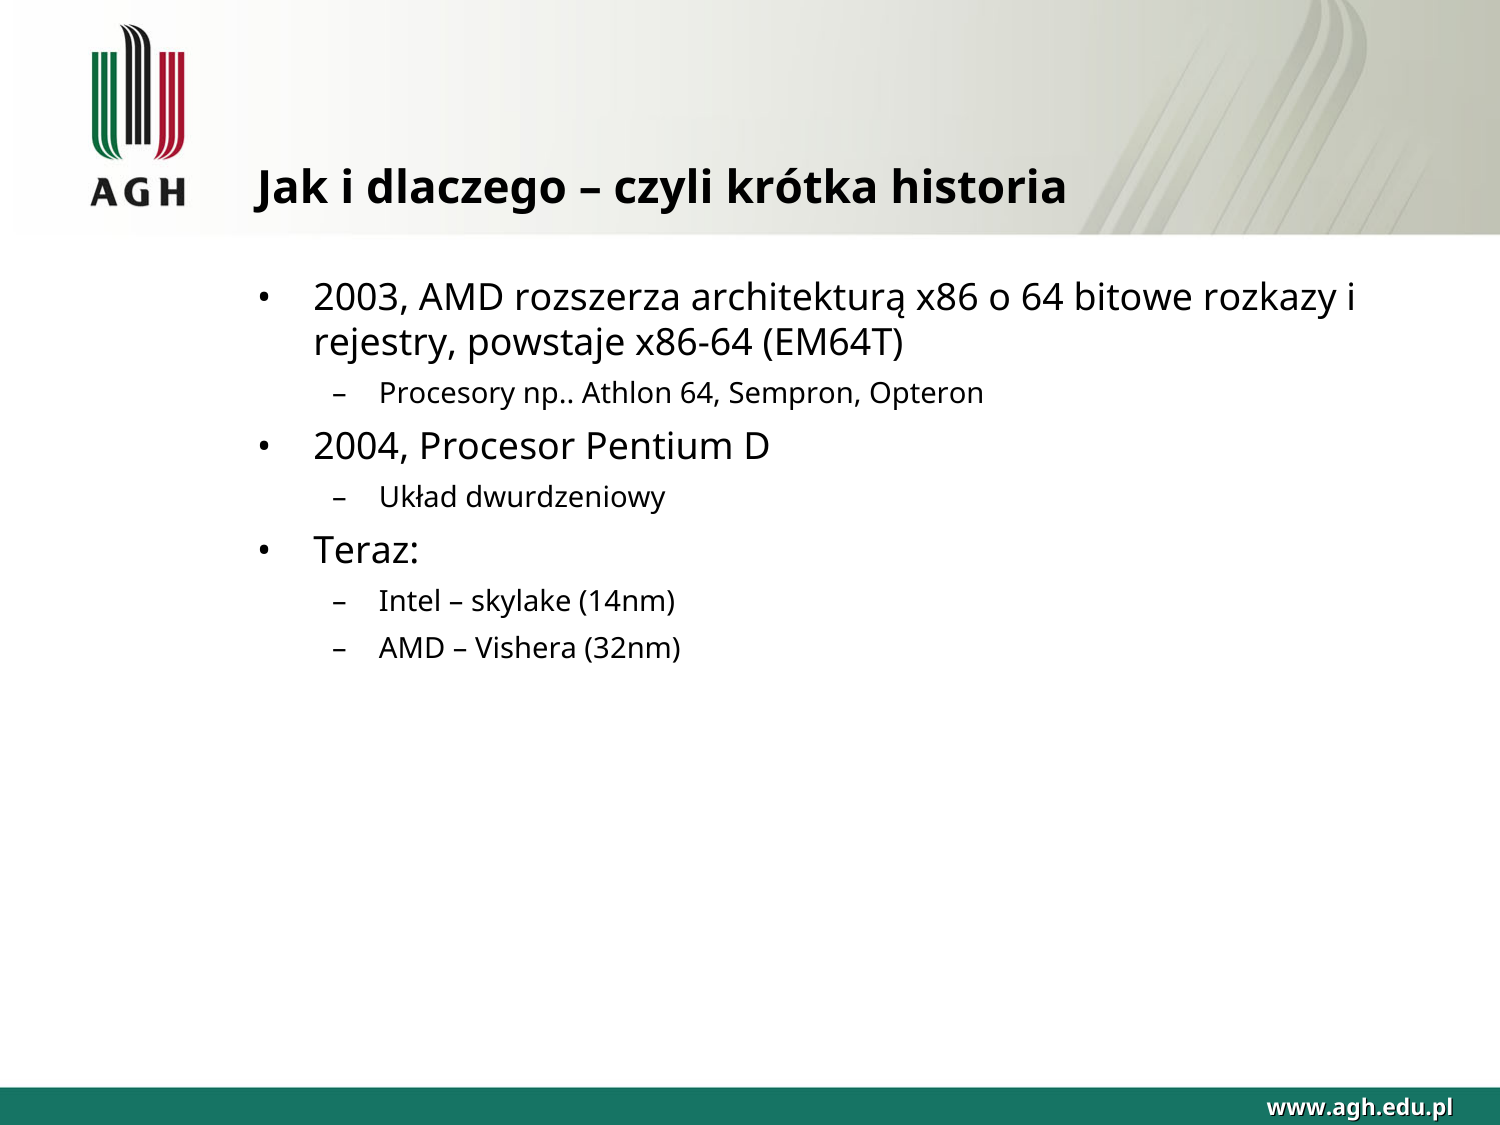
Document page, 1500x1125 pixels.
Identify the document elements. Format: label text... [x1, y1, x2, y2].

text_box www.agh.edu.pl [1251, 1084, 1500, 1125]
picture [0, 0, 1500, 1125]
title Jak i dlaczego – czyli krótka historia [242, 137, 1425, 233]
list 2003, AMD rozszerza architekturą x86 o 64 bitowe rozkazy i rejestry, powstaje x86-64 (EM64T) Procesory np.. Athlon 64, Sempron, Opteron 2004, Procesor Pentium D Układ dwurdzeniowy Teraz: Intel – skylake (14nm) AMD – Vishera (32nm) [242, 265, 1425, 1004]
